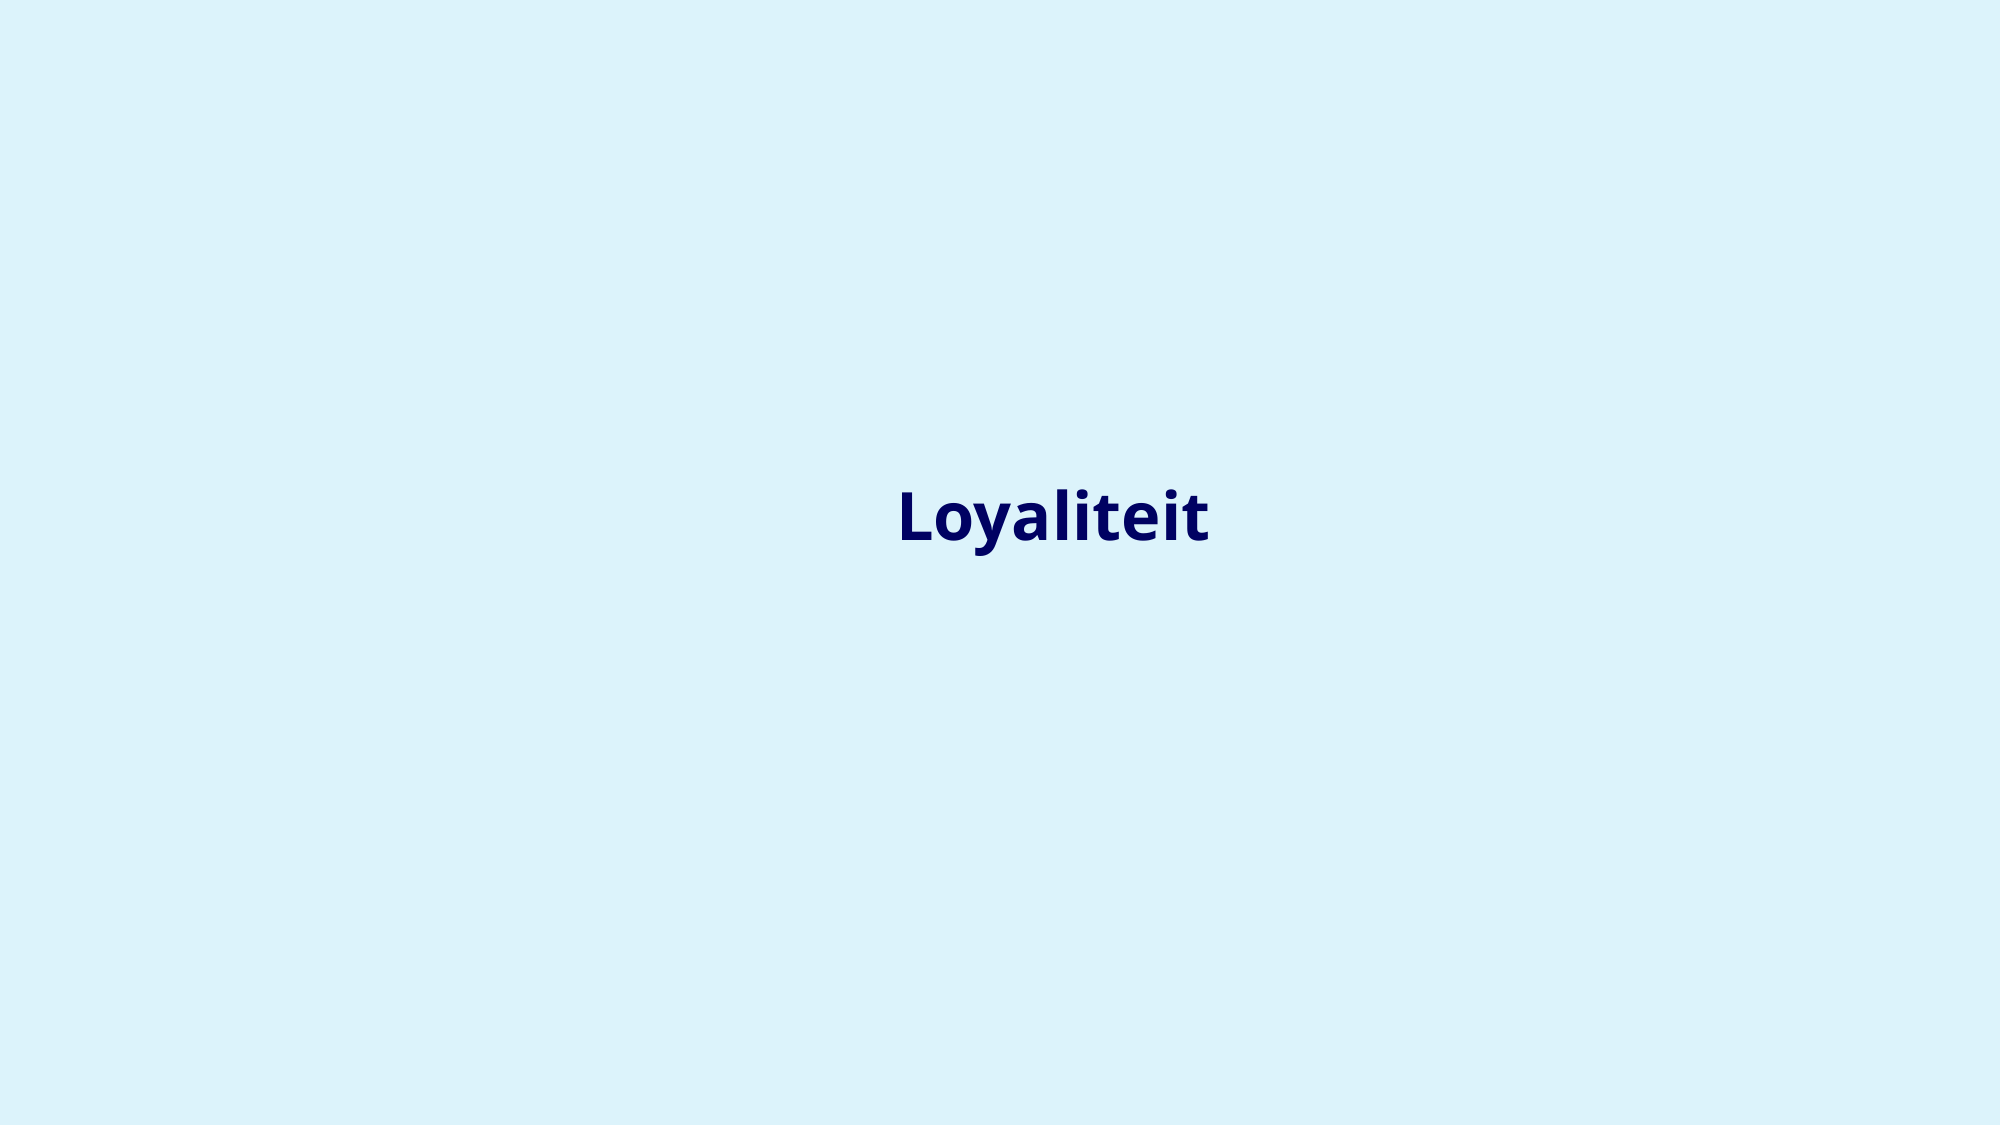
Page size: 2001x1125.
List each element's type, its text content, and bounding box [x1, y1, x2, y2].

text_box Loyaliteit [429, 466, 1677, 563]
